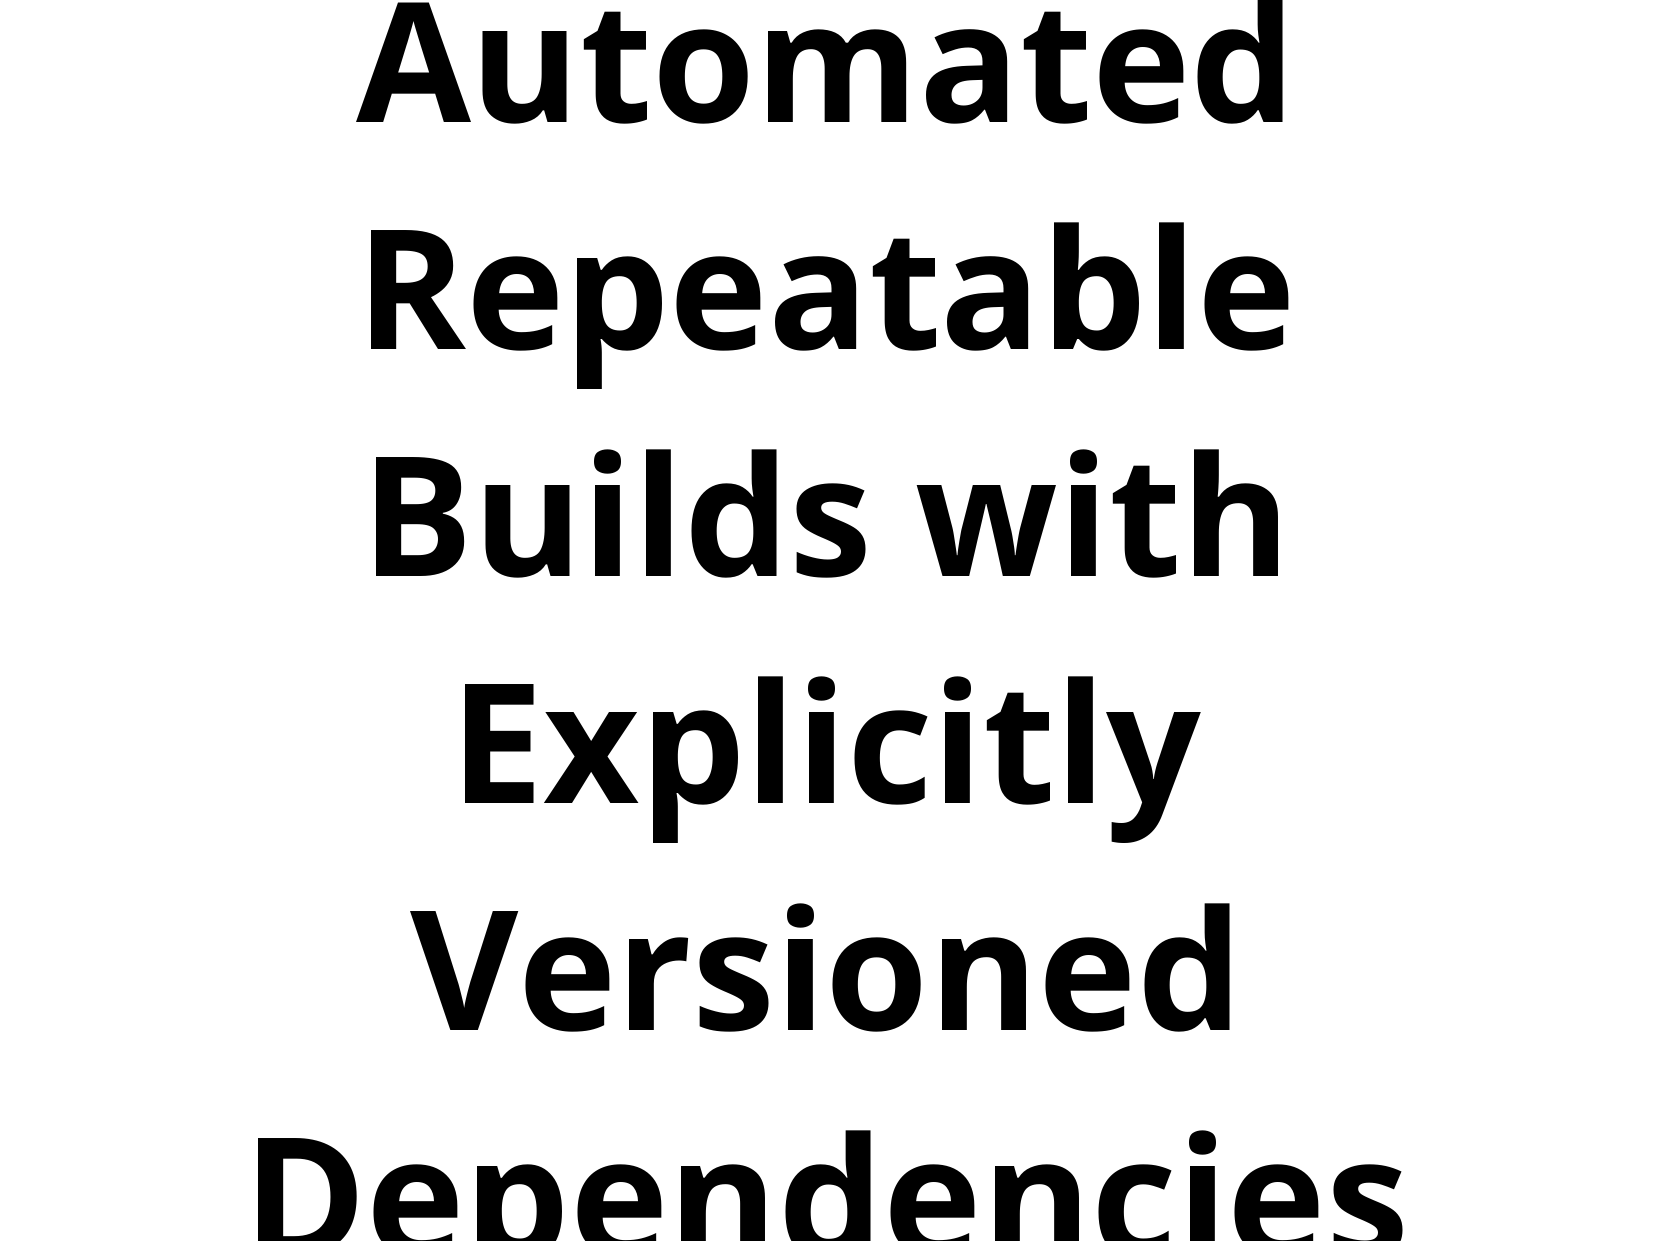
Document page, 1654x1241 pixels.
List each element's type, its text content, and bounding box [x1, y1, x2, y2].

title Automated Repeatable Builds with Explicitly Versioned Dependencies [82, 49, 1571, 1201]
